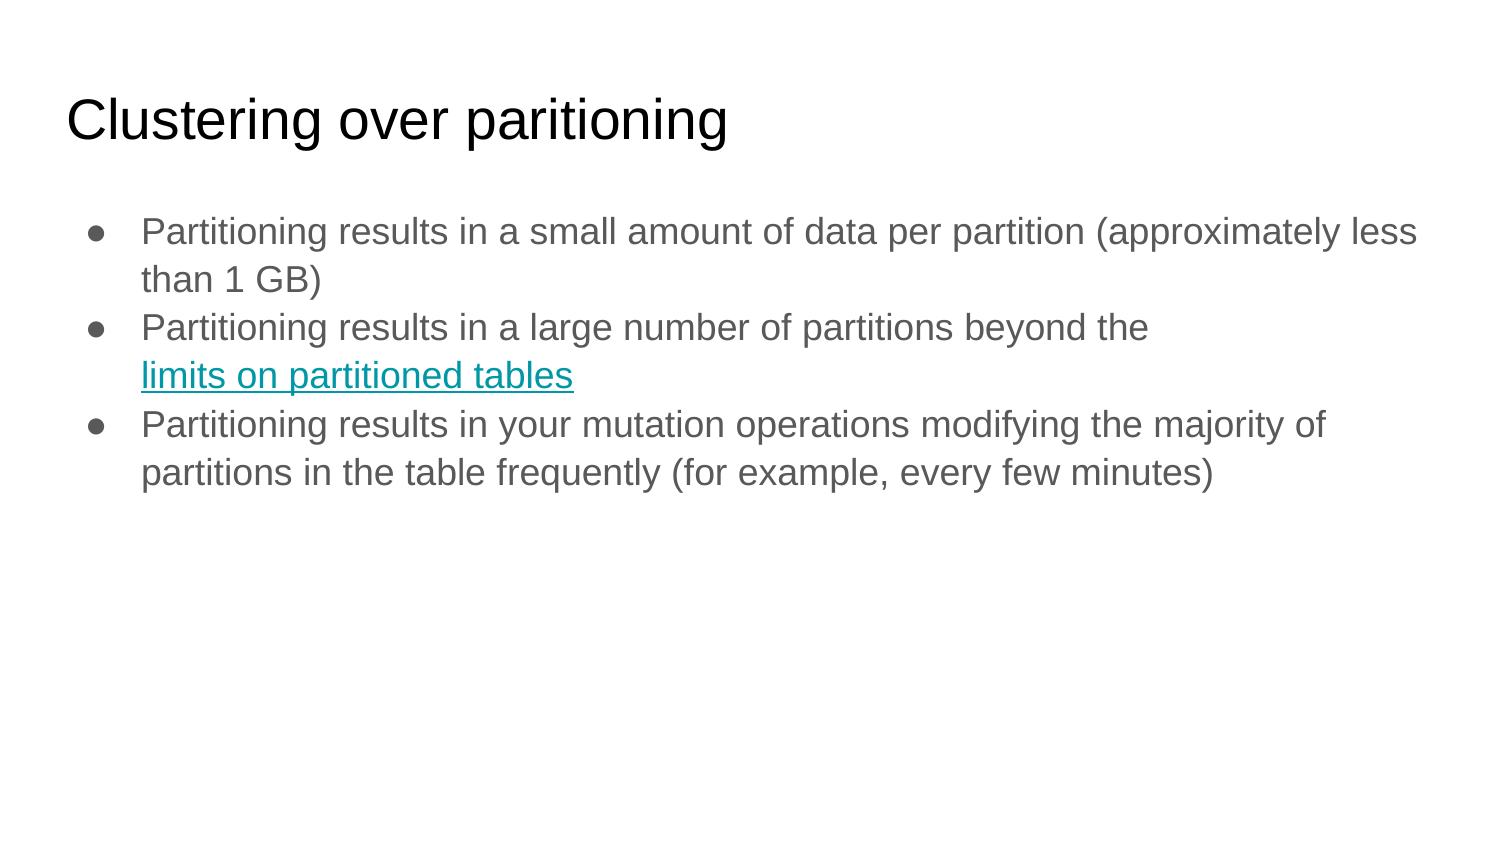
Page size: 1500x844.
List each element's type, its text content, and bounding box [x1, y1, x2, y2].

title Clustering over paritioning [51, 72, 1449, 167]
list Partitioning results in a small amount of data per partition (approximately less than 1 GB) Partitioning results in a large number of partitions beyond the limits on partitioned tables Partitioning results in your mutation operations modifying the majority of partitions in the table frequently (for example, every few minutes) [51, 189, 1449, 750]
